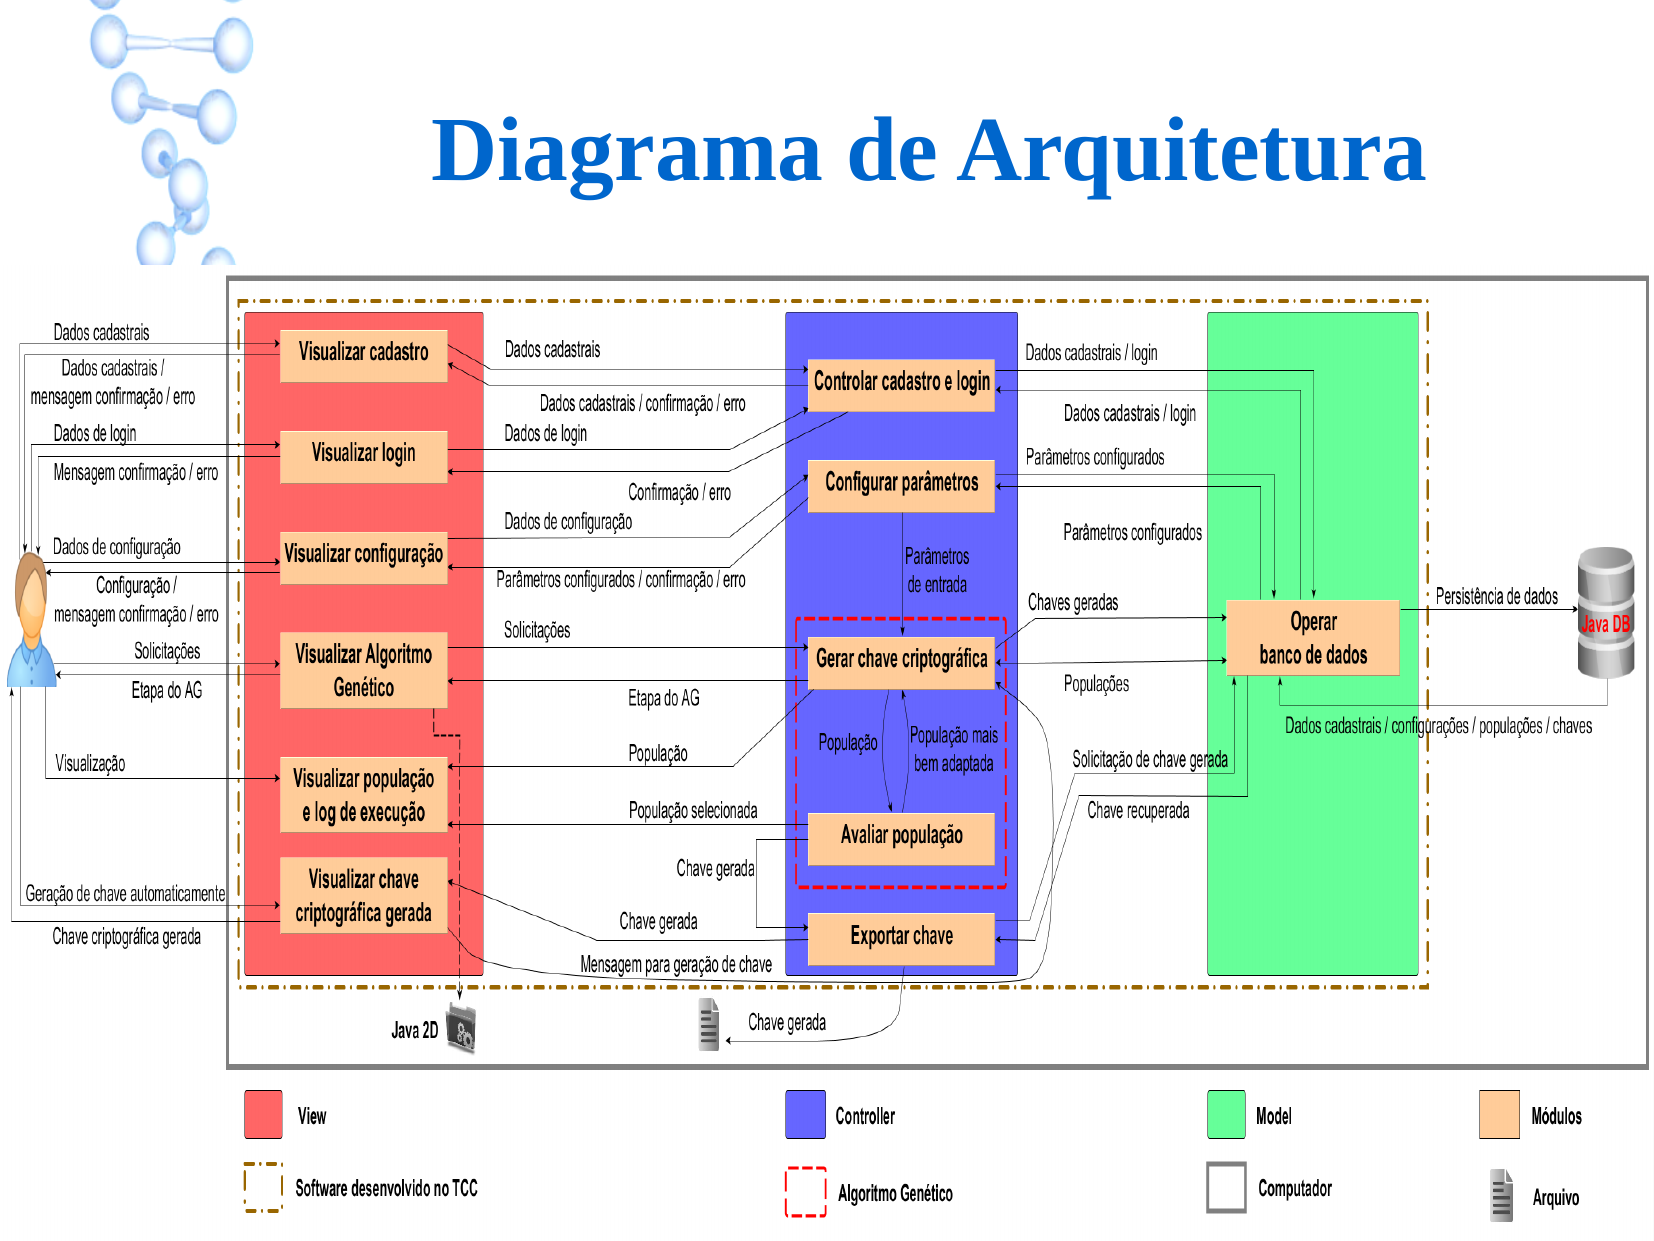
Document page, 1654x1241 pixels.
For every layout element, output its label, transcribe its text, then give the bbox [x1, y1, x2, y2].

picture [0, 0, 1654, 1241]
title Diagrama de Arquitetura [265, 47, 1595, 252]
